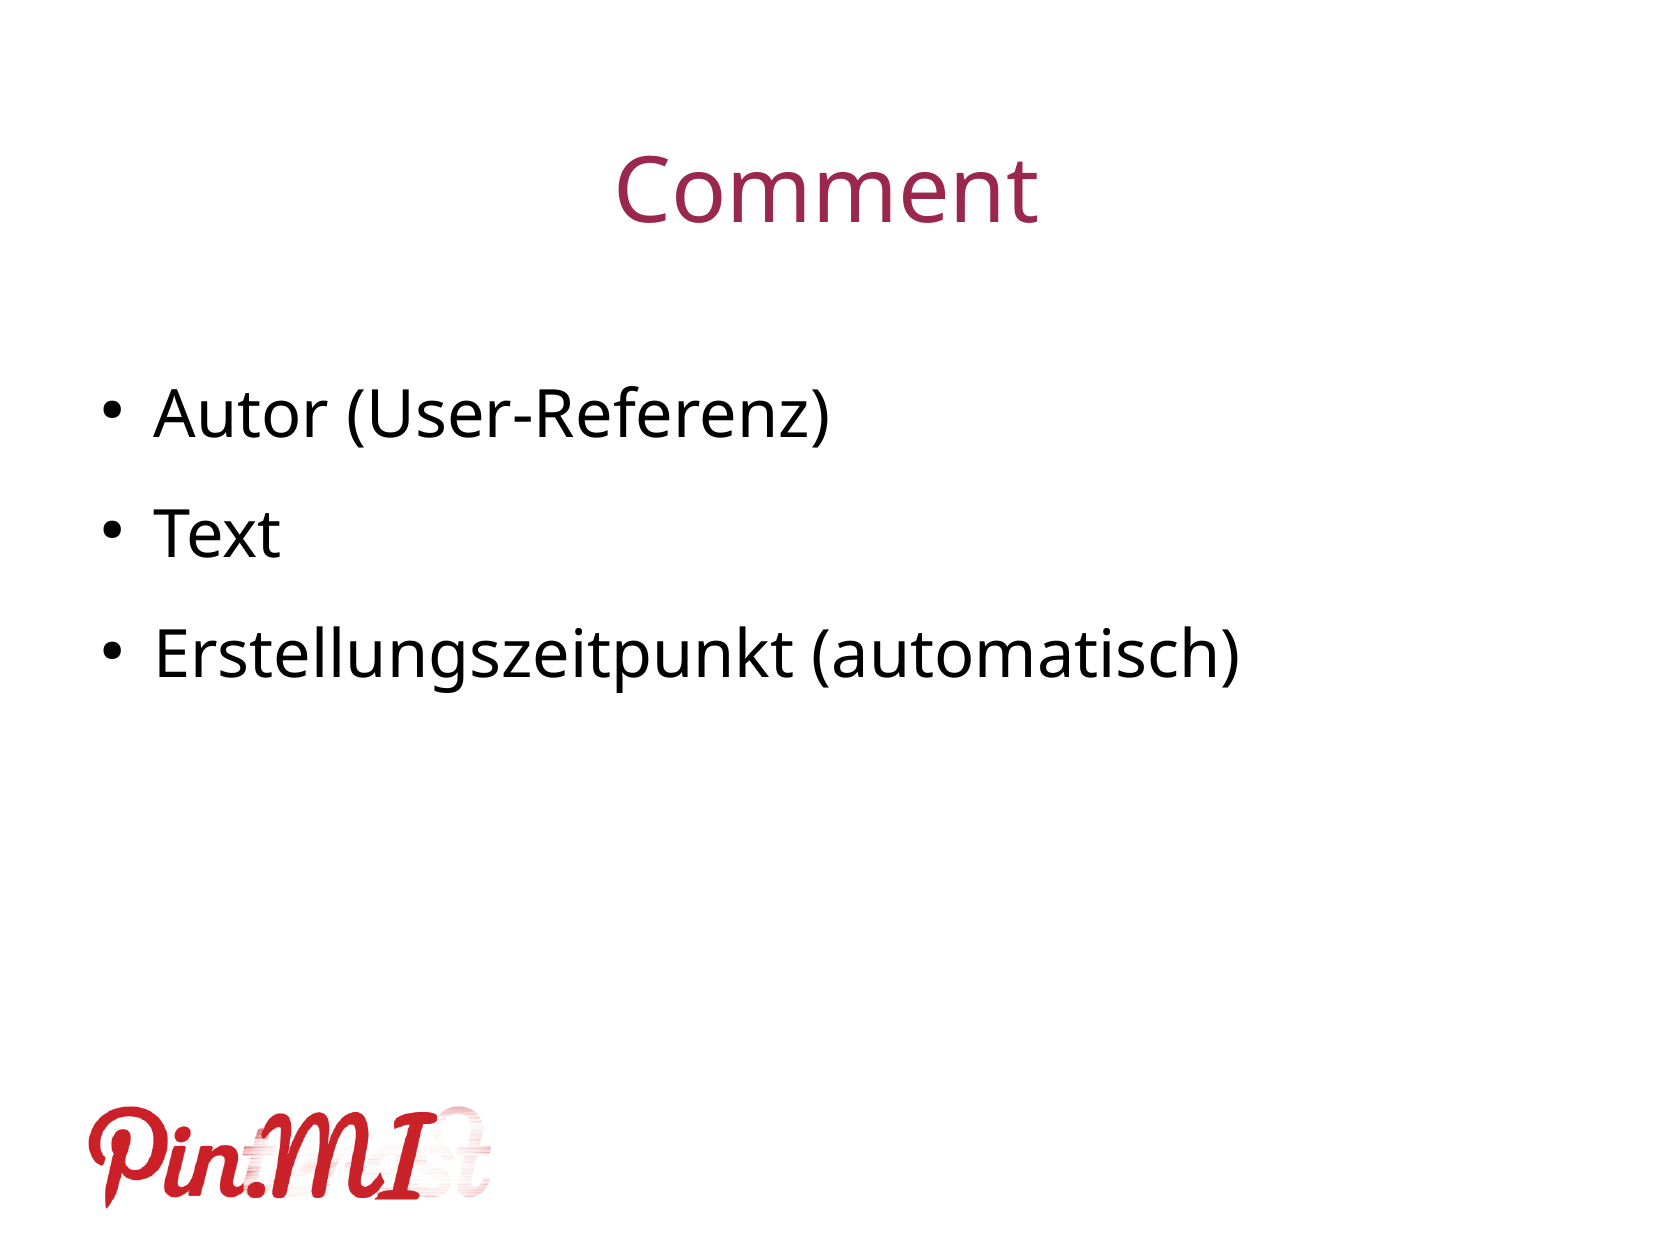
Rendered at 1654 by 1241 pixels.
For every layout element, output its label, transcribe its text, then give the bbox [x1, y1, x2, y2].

title Comment [82, 49, 1571, 343]
picture [82, 1099, 497, 1216]
list Autor (User-Referenz) Text Erstellungszeitpunkt (automatisch) [82, 366, 1538, 1010]
